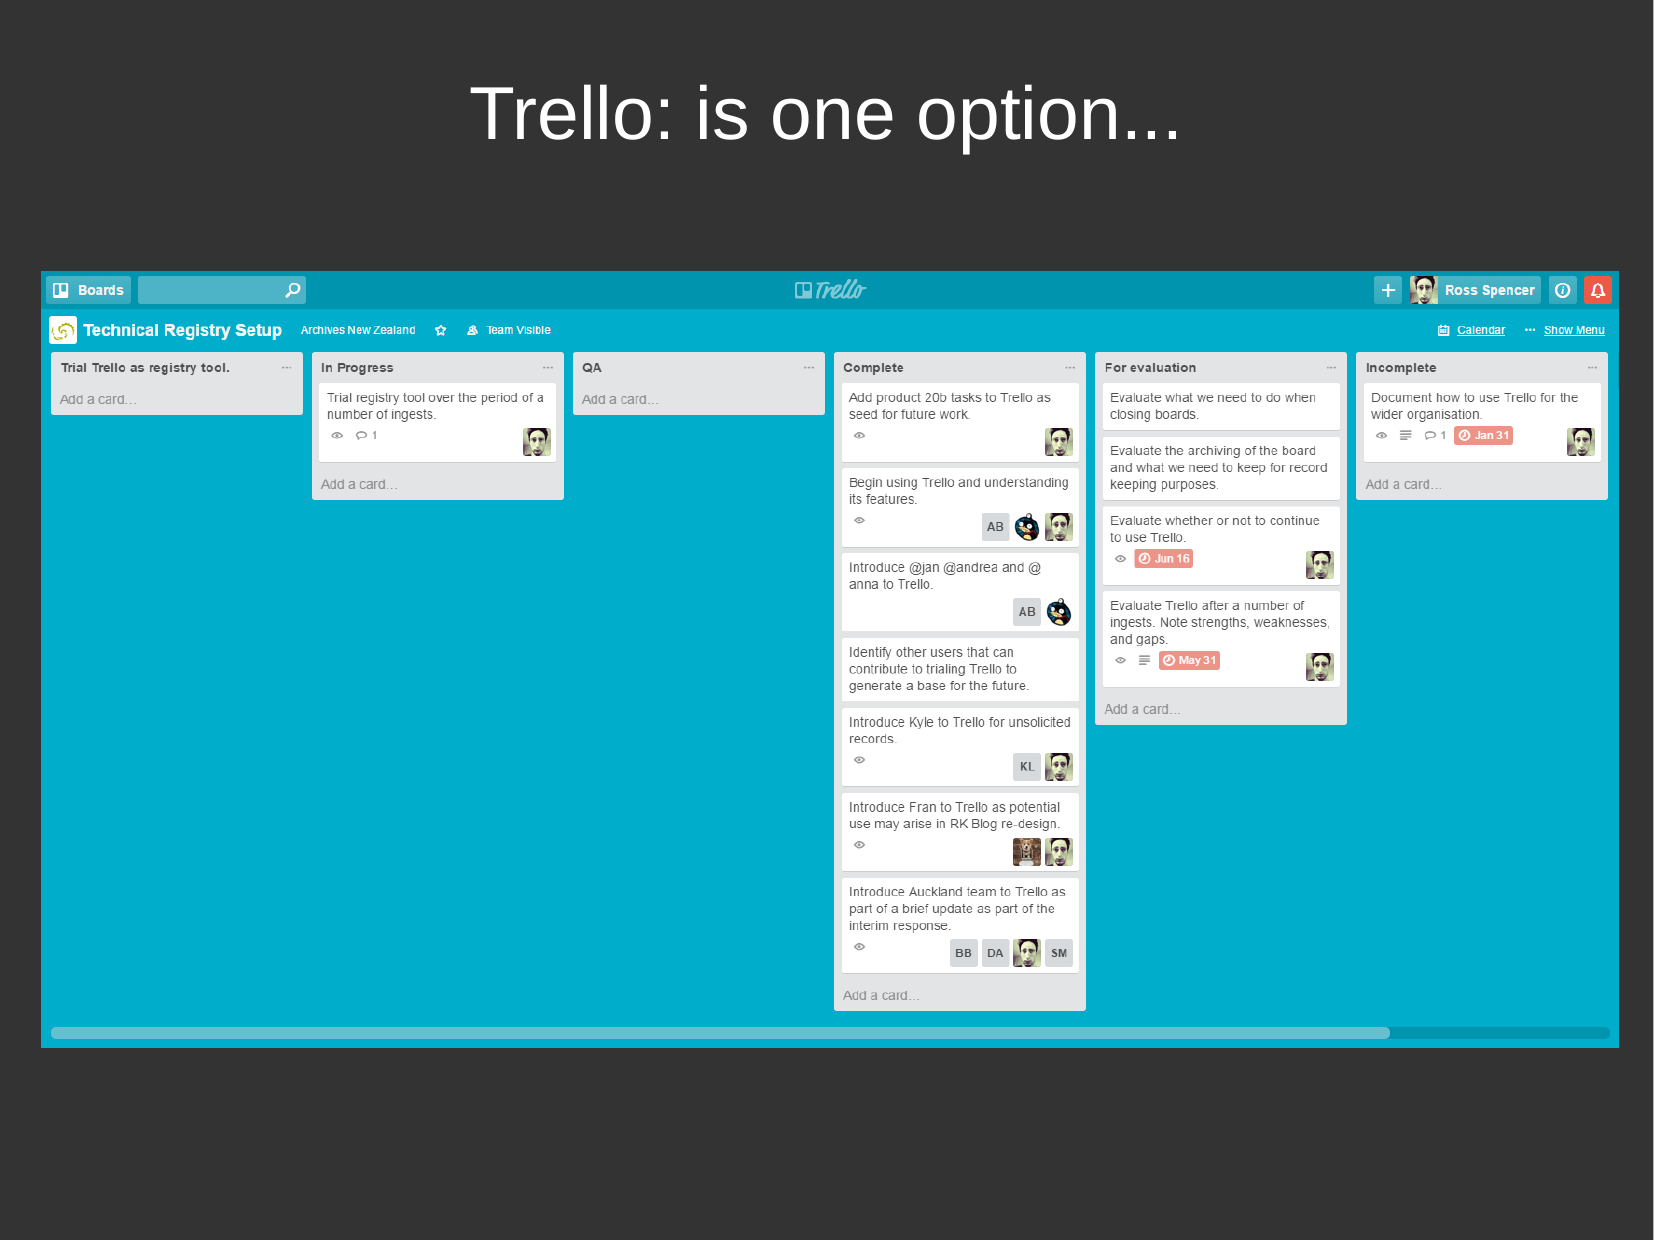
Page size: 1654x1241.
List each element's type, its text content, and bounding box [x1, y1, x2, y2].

picture [41, 271, 1619, 1048]
title Trello: is one option... [82, 49, 1571, 178]
